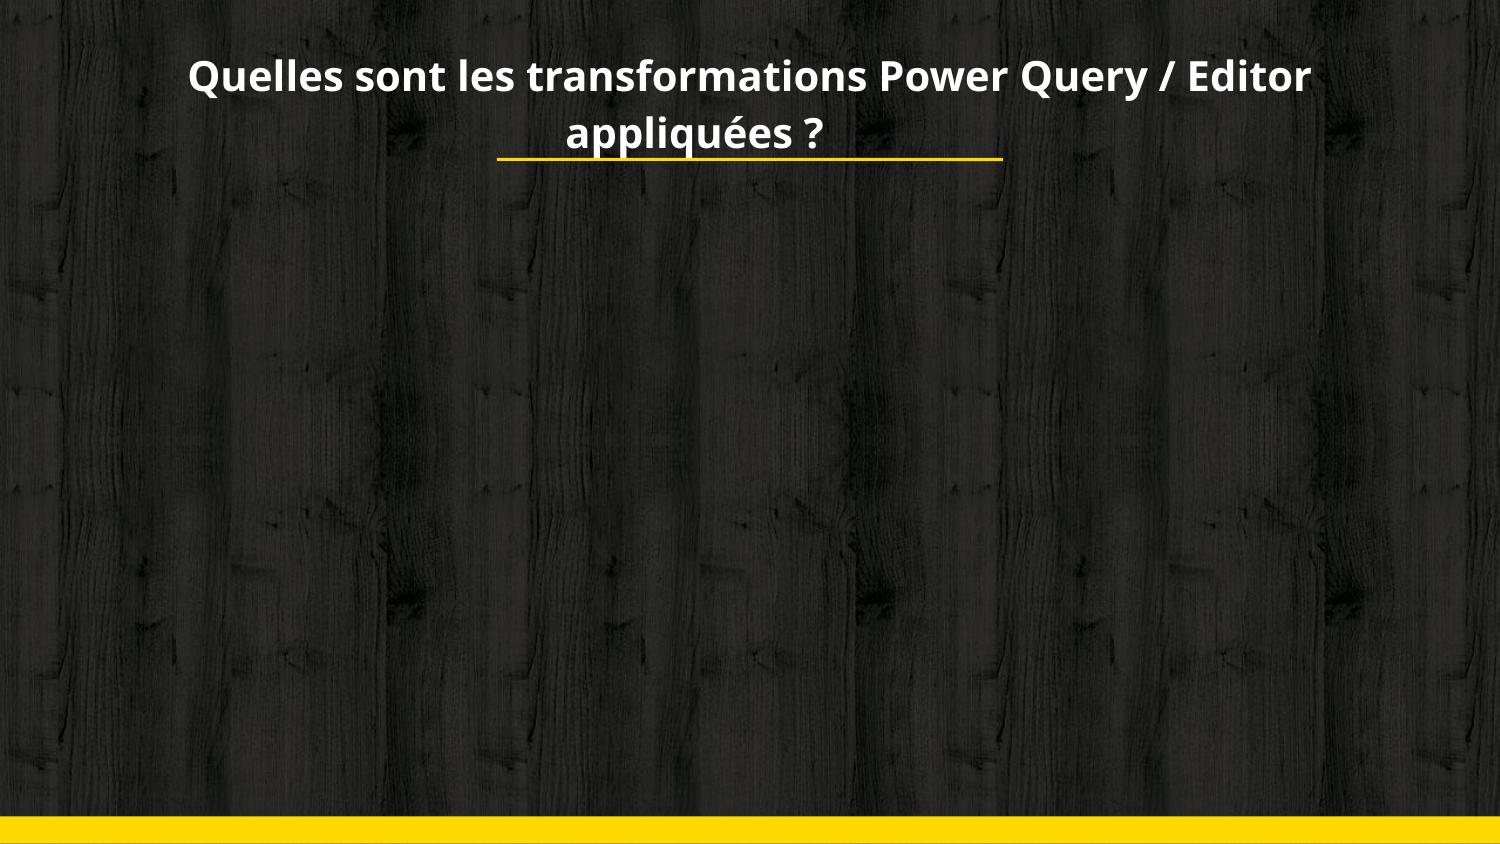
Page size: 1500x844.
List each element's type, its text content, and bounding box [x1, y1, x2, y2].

title Quelles sont les transformations Power Query / Editor appliquées ? [75, 33, 1425, 175]
picture [0, 0, 1500, 816]
